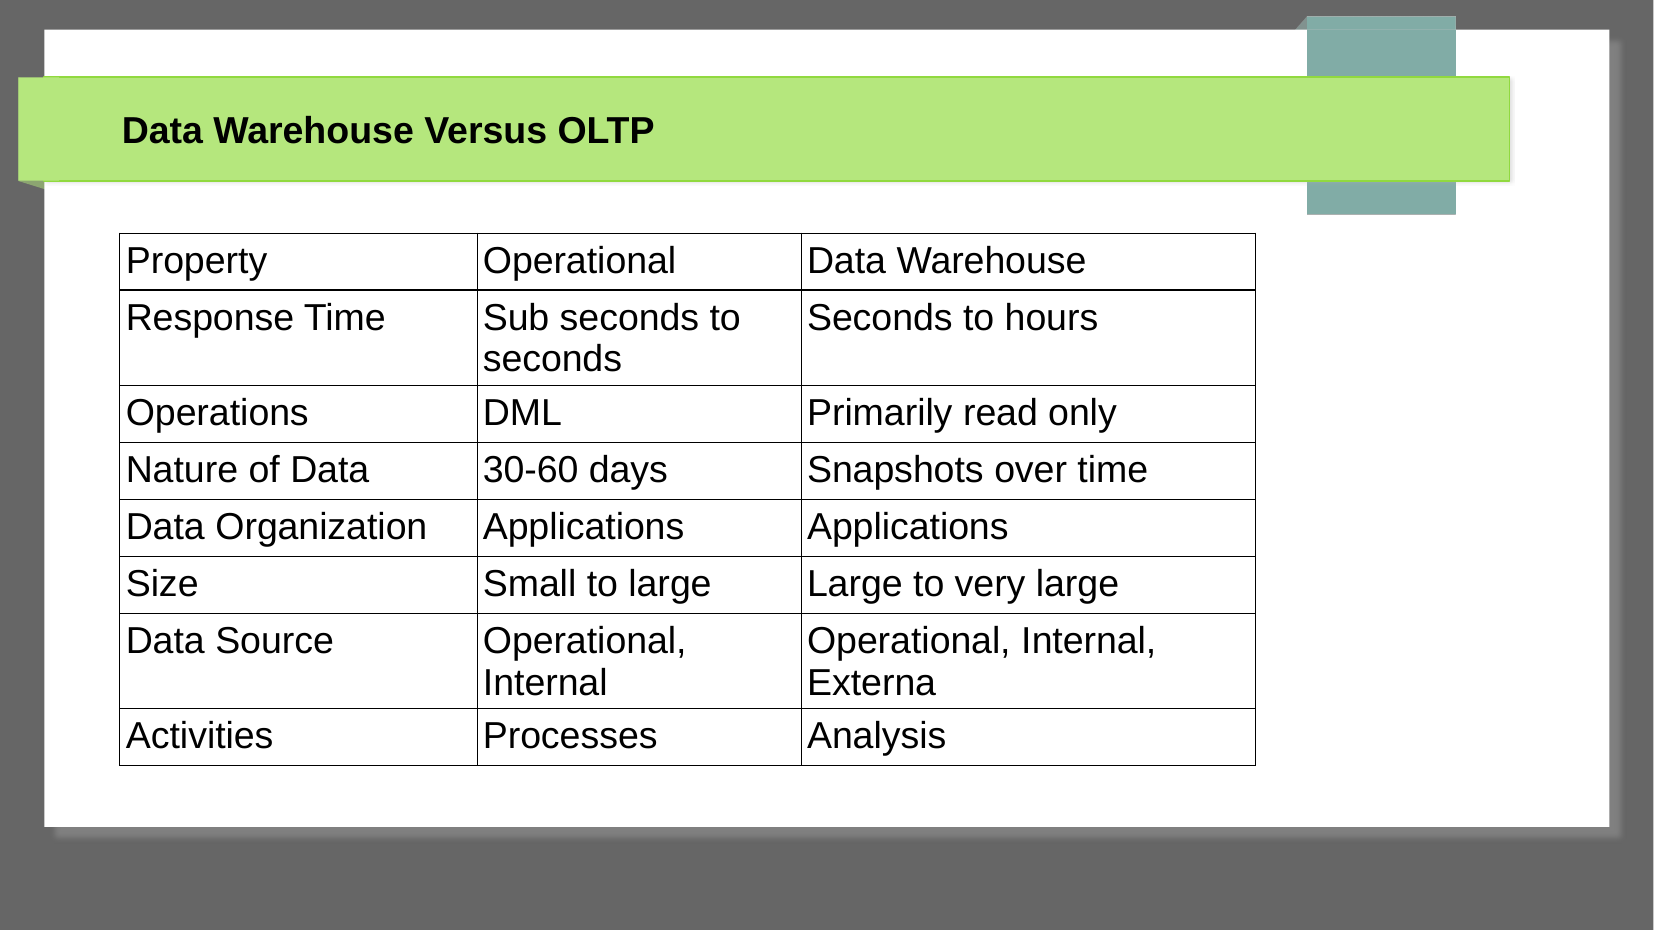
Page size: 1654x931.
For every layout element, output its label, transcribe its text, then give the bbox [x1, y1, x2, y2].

text_box Data Warehouse Versus OLTP [107, 102, 1082, 171]
table_cell Processes [478, 709, 801, 765]
table_cell Data Source [120, 614, 477, 708]
table_cell Response Time [120, 291, 477, 385]
table_cell Applications [478, 500, 801, 556]
table_cell Seconds to hours [802, 291, 1255, 385]
table_cell Applications [802, 500, 1255, 556]
table_cell Large to very large [802, 557, 1255, 613]
table_cell Nature of Data [120, 443, 477, 499]
table_header Property [120, 234, 477, 289]
table_cell Operations [120, 386, 477, 442]
table_cell Data Organization [120, 500, 477, 556]
table_cell Small to large [478, 557, 801, 613]
table_cell Sub seconds to seconds [478, 291, 801, 385]
table_cell Snapshots over time [802, 443, 1255, 499]
table_header Operational [478, 234, 801, 289]
table_cell Operational, Internal [478, 614, 801, 708]
table_cell 30-60 days [478, 443, 801, 499]
table_cell Operational, Internal, Externa [802, 614, 1255, 708]
table_cell Size [120, 557, 477, 613]
table_cell Activities [120, 709, 477, 765]
table_cell Primarily read only [802, 386, 1255, 442]
table_cell Analysis [802, 709, 1255, 765]
table_cell DML [478, 386, 801, 442]
table_header Data Warehouse [802, 234, 1255, 289]
